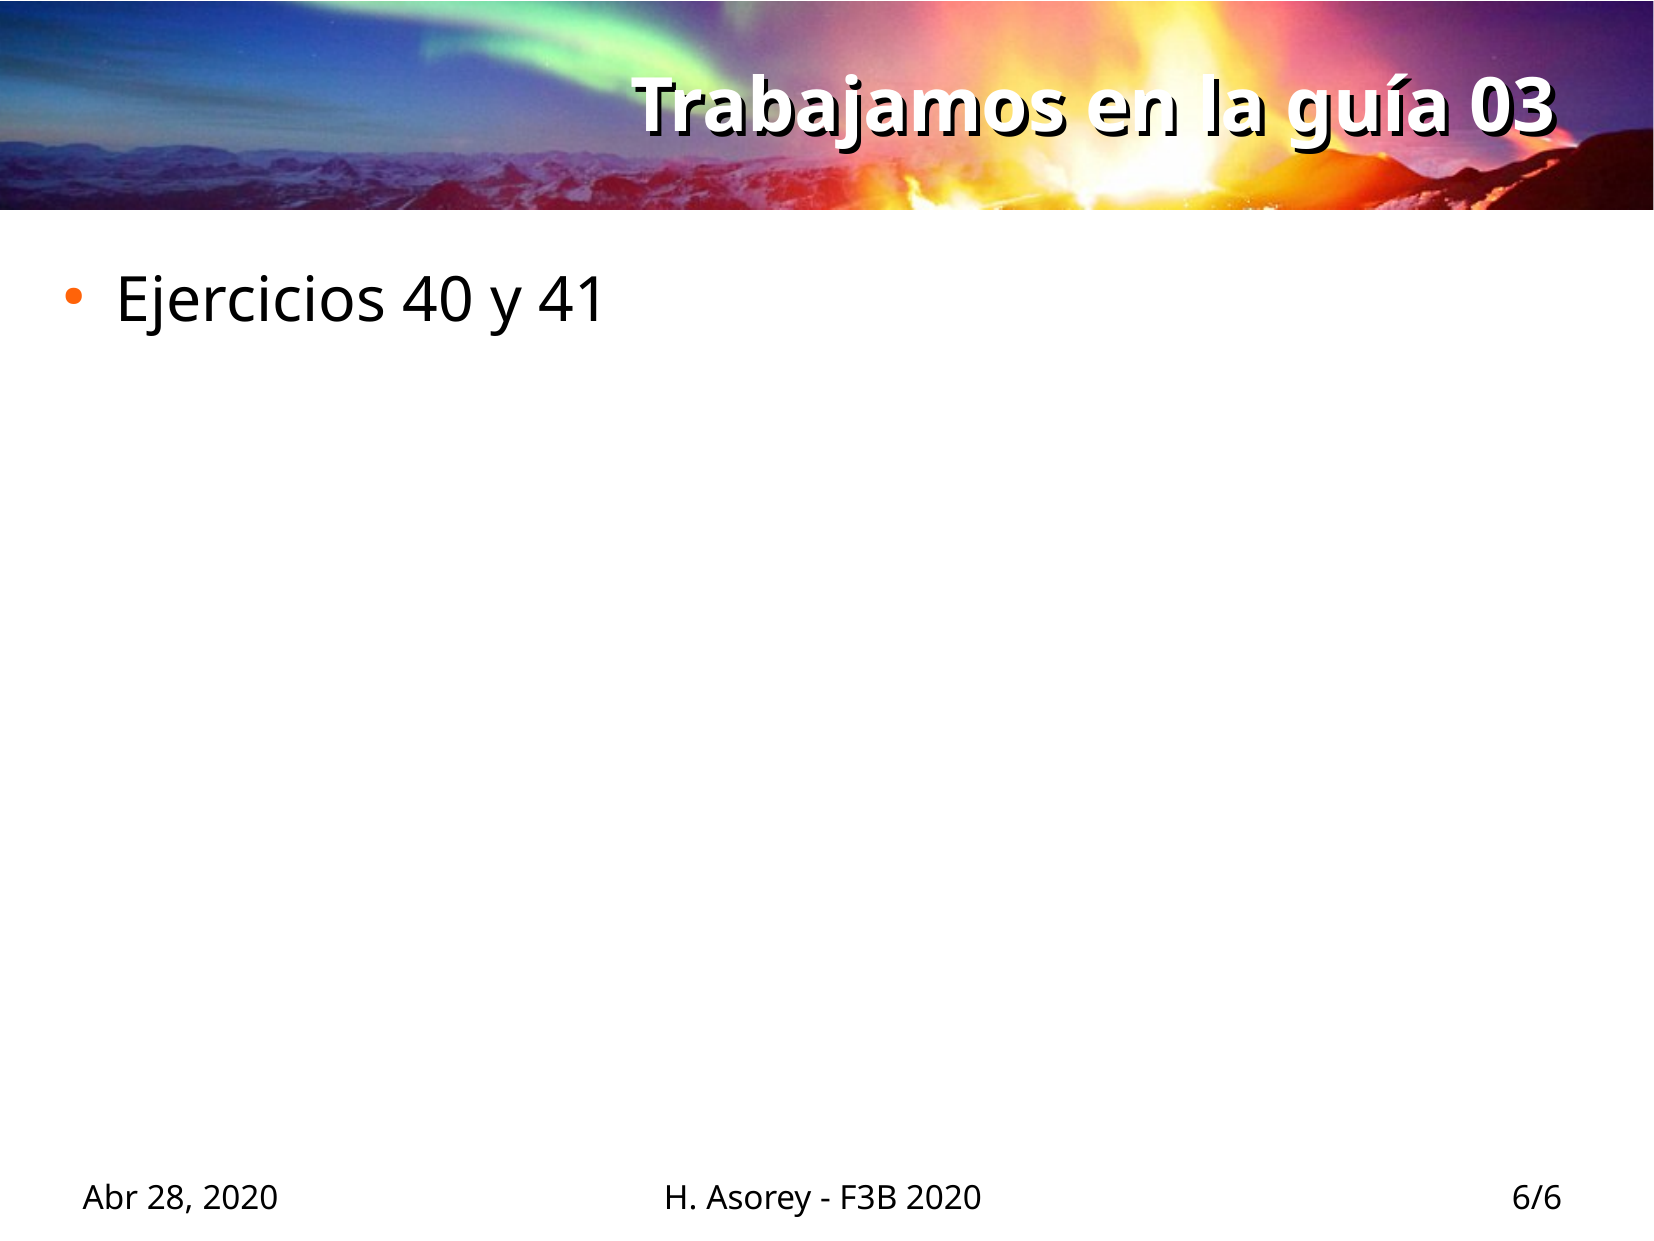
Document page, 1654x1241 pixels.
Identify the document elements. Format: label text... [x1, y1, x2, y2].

list Ejercicios 40 y 41 [45, 255, 1606, 1156]
title Trabajamos en la guía 03 [45, 15, 1606, 191]
picture [0, 1, 1654, 210]
